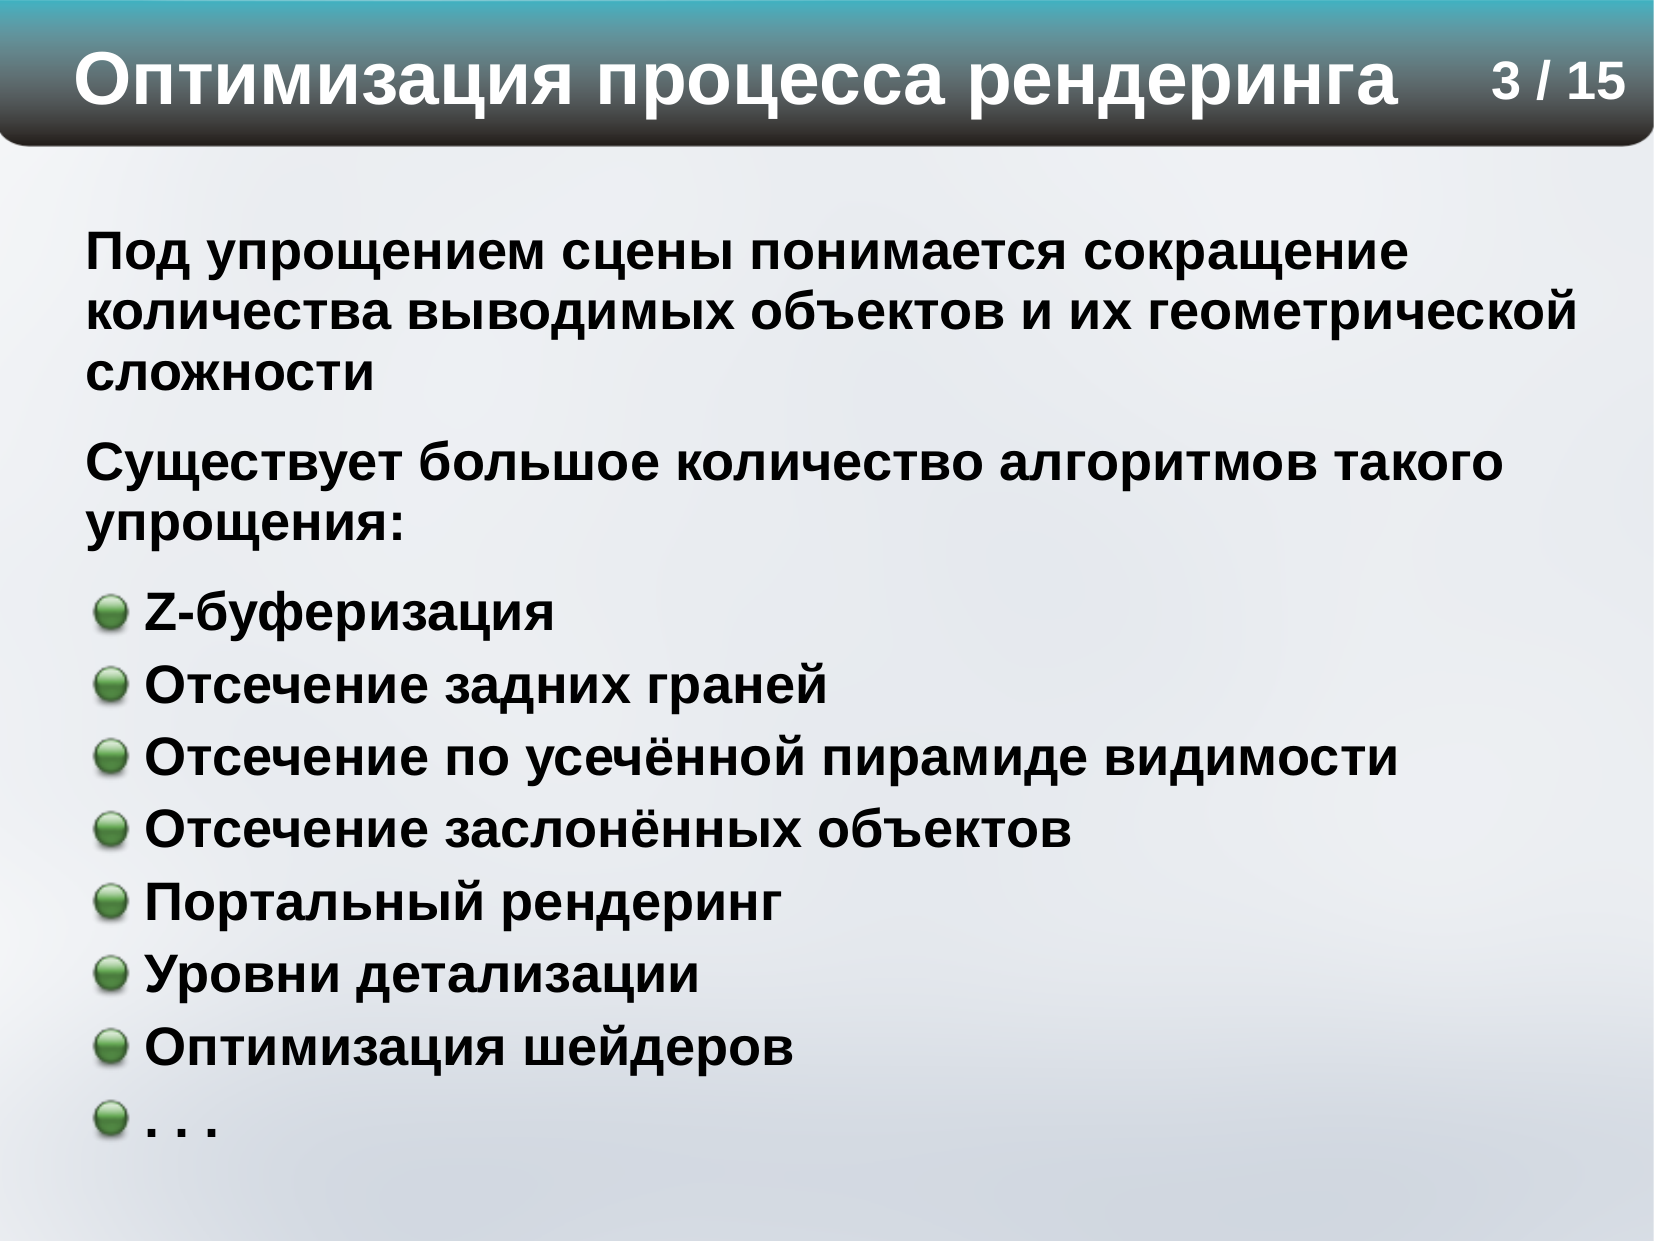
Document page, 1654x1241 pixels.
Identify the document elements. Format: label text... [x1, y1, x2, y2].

text_box Оптимизация процесса рендеринга [59, 29, 1418, 129]
picture [0, 0, 1654, 1241]
text_box <number> / 15 [1476, 42, 1654, 179]
text_box Под упрощением сцены понимается сокращение количества выводимых объектов и их геометрической сложности Существует большое количество алгоритмов такого упрощения: Z-буферизация Отсечение задних граней Отсечение по усечённой пирамиде видимости Отсечение заслонённых объектов Портальный рендеринг Уровни детализации Оптимизация шейдеров . . . [70, 212, 1625, 1157]
